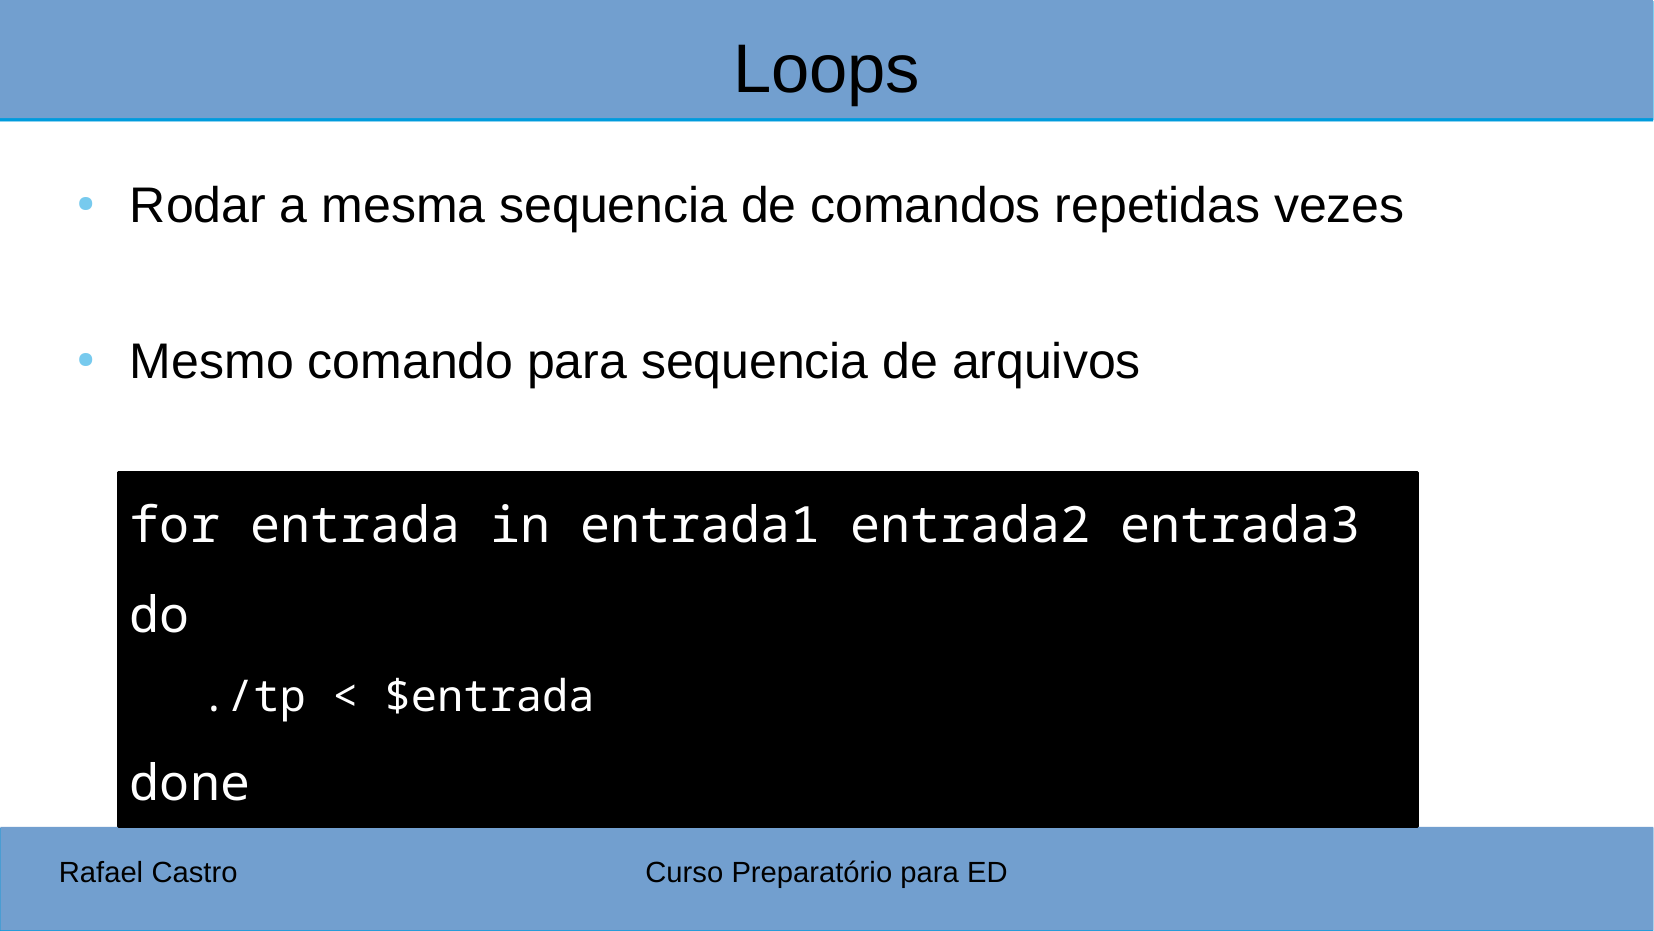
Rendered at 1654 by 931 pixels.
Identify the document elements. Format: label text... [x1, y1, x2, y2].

title Loops [59, 29, 1595, 108]
list Rodar a mesma sequencia de comandos repetidas vezes Mesmo comando para sequencia de arquivos for entrada in entrada1 entrada2 entrada3 do ./tp < $entrada done [59, 177, 1595, 768]
text_box [118, 768, 1418, 827]
